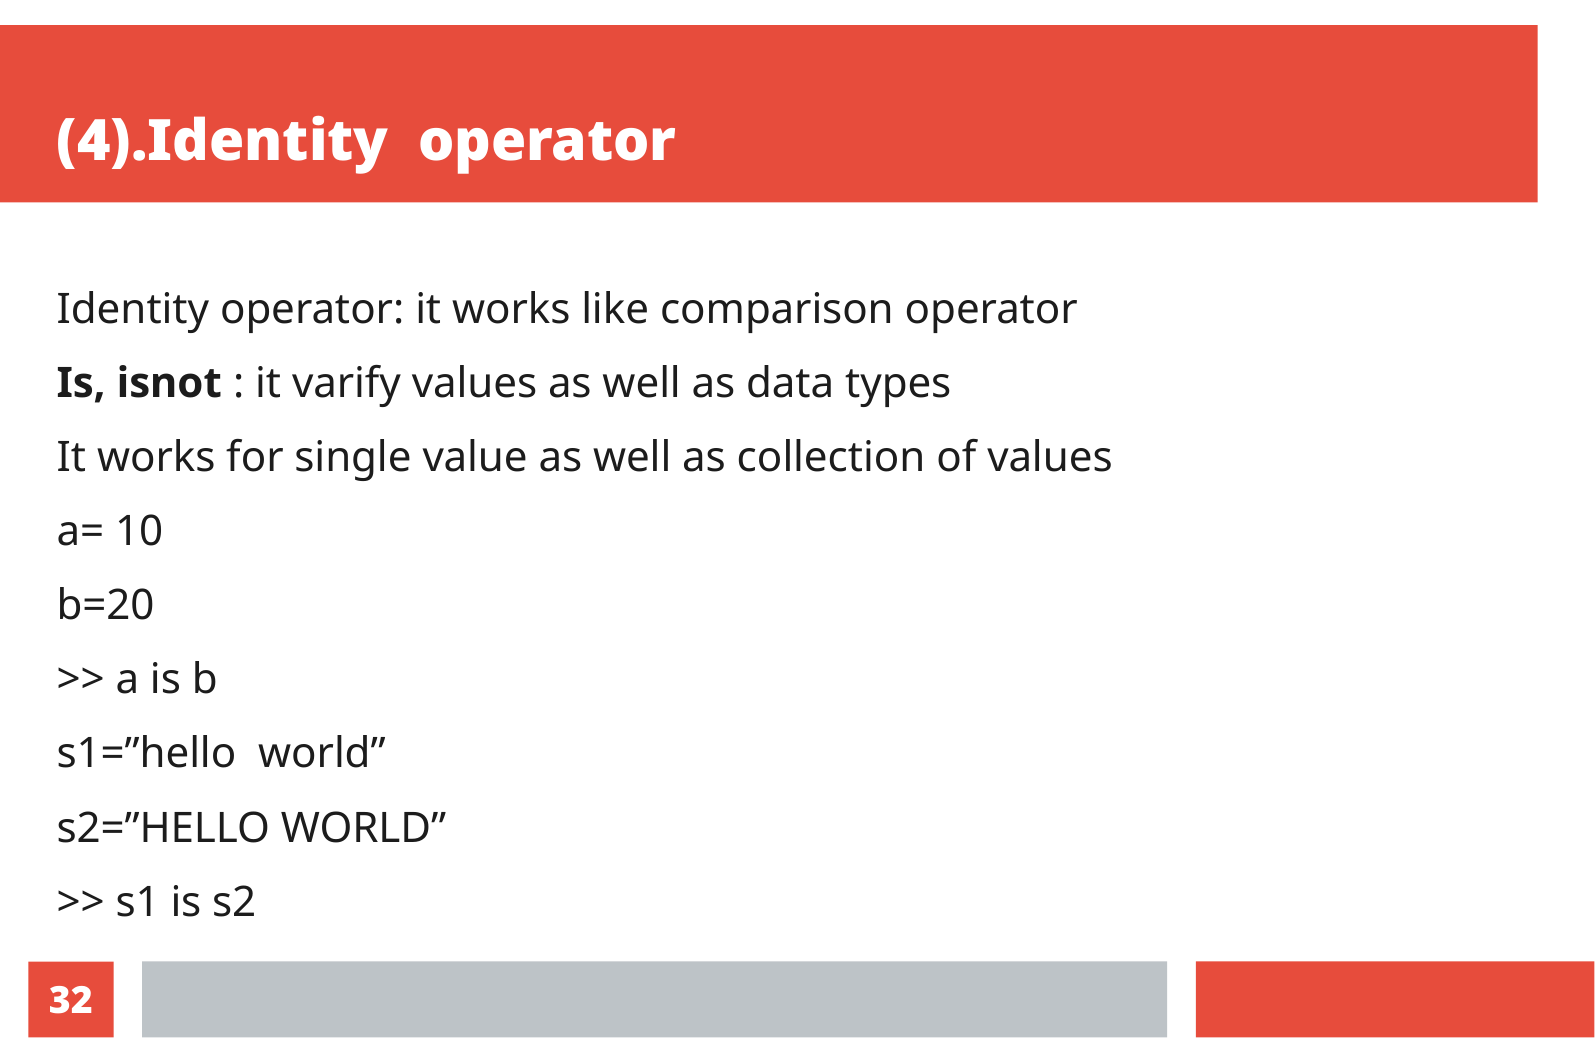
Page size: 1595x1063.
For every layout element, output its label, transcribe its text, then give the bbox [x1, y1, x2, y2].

title (4).Identity operator [56, 50, 1538, 178]
list Identity operator: it works like comparison operator Is, isnot : it varify values as well as data types It works for single value as well as collection of values a= 10 b=20 >> a is b s1=”hello world” s2=”HELLO WORLD” >> s1 is s2 [56, 278, 1509, 937]
